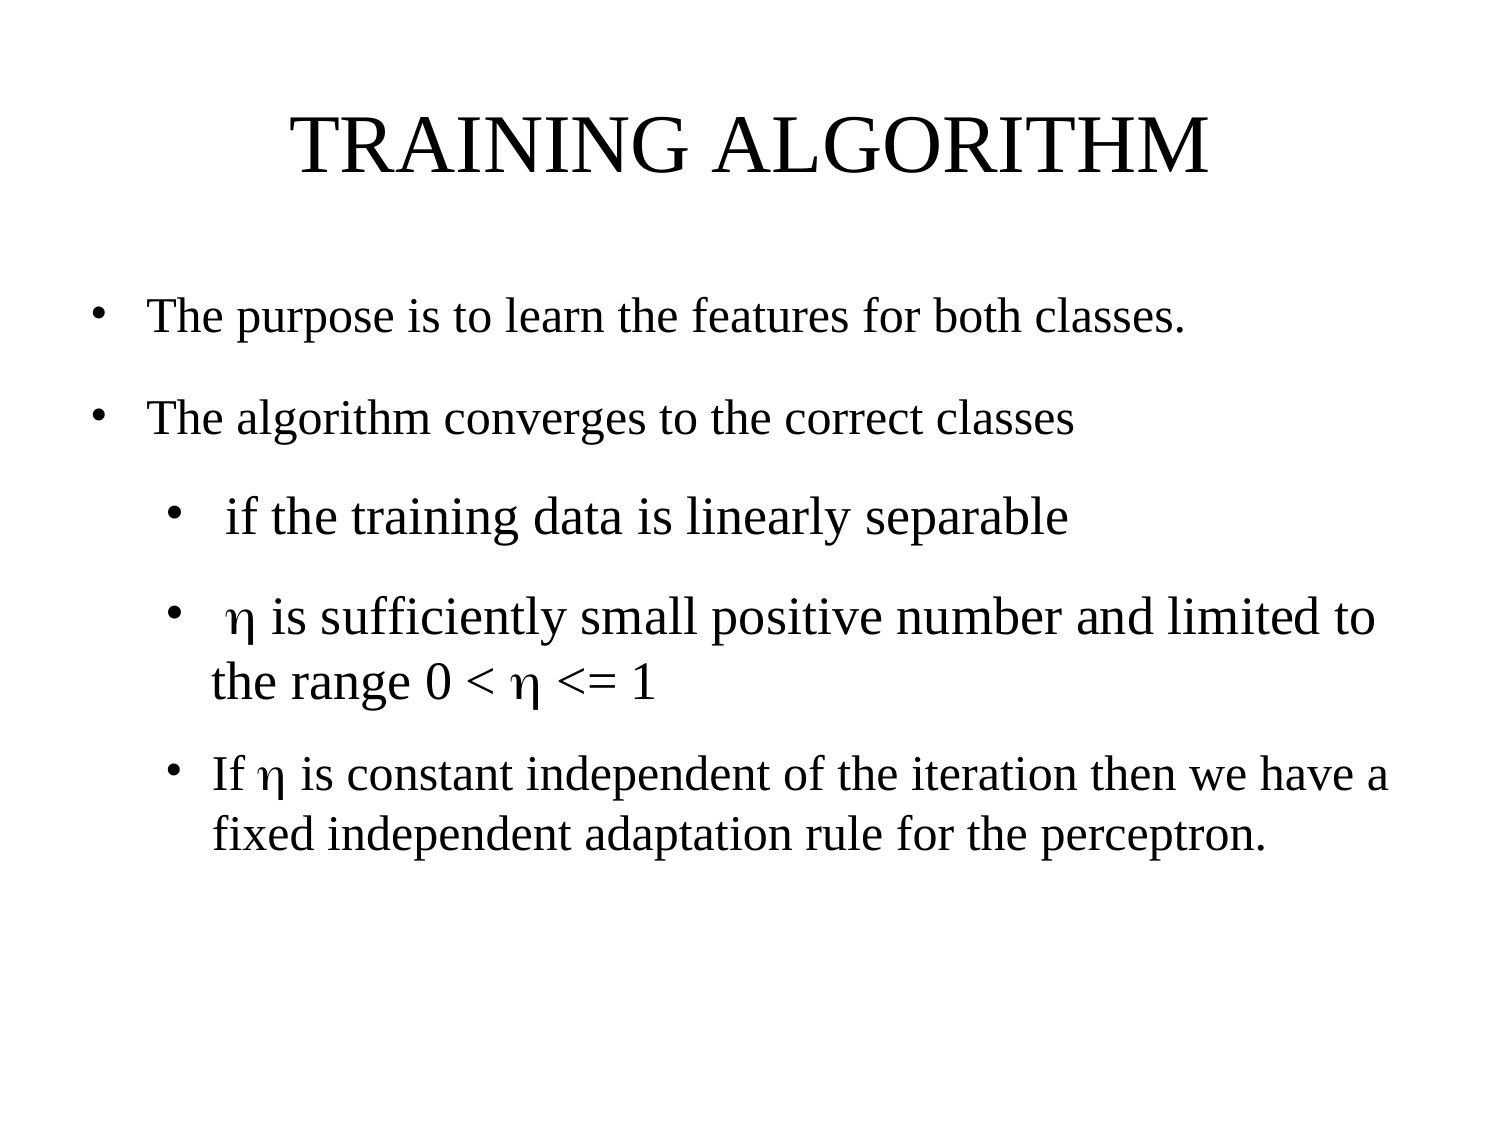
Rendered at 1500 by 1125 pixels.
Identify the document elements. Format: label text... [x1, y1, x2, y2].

list The purpose is to learn the features for both classes. The algorithm converges to the correct classes if the training data is linearly separable  is sufficiently small positive number and limited to the range 0 <  <= 1 If  is constant independent of the iteration then we have a fixed independent adaptation rule for the perceptron. [75, 275, 1426, 1005]
title TRAINING ALGORITHM [75, 45, 1426, 233]
